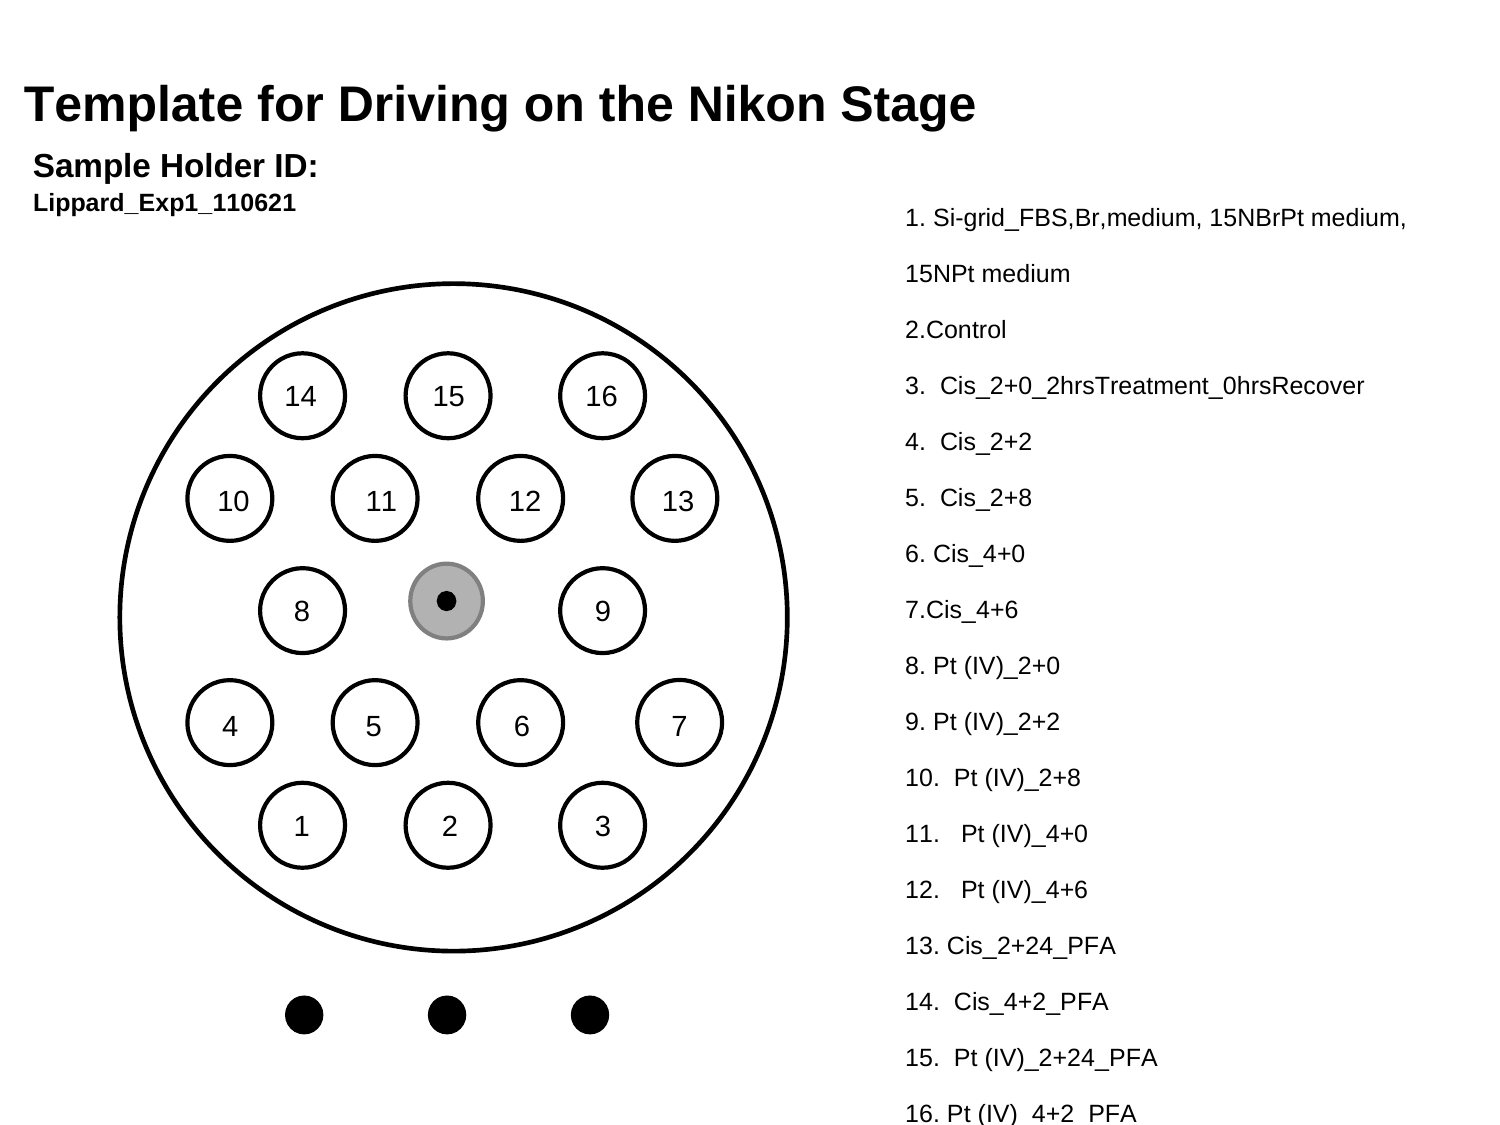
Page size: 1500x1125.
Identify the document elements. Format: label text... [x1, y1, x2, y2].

text_box 6 [513, 710, 527, 772]
text_box [119, 283, 788, 952]
title Template for Driving on the Nikon Stage [23, 11, 1299, 199]
text_box [571, 996, 609, 1034]
text_box 1. Si-grid_FBS,Br,medium, 15NBrPt medium, 15NPt medium 2.Control 3. Cis_2+0_2hrsTreatment_0hrsRecover 4. Cis_2+2 5. Cis_2+8 6. Cis_4+0 7.Cis_4+6 8. Pt (IV)_2+0 9. Pt (IV)_2+2 10. Pt (IV)_2+8 11. Pt (IV)_4+0 12. Pt (IV)_4+6 13. Cis_2+24_PFA 14. Cis_4+2_PFA 15. Pt (IV)_2+24_PFA 16. Pt (IV)_4+2_PFA [905, 175, 943, 1125]
text_box 3 [594, 811, 609, 872]
text_box 7 [671, 710, 685, 772]
text_box Lippard_Exp1_110621 [33, 189, 297, 218]
text_box 16 [585, 380, 635, 442]
text_box [428, 996, 466, 1034]
text_box 1 [293, 811, 308, 872]
text_box 13 [661, 486, 705, 547]
text_box 8 [293, 595, 308, 657]
text_box 15 [432, 380, 488, 442]
text_box 5 [365, 710, 379, 772]
text_box 11 [365, 486, 407, 547]
text_box 10 [217, 486, 250, 551]
text_box 12 [508, 486, 554, 547]
text_box 9 [594, 595, 609, 657]
text_box [285, 996, 323, 1034]
text_box 14 [284, 380, 337, 442]
text_box 2 [441, 811, 456, 872]
text_box 4 [222, 710, 236, 772]
text_box Sample Holder ID: [33, 148, 329, 186]
